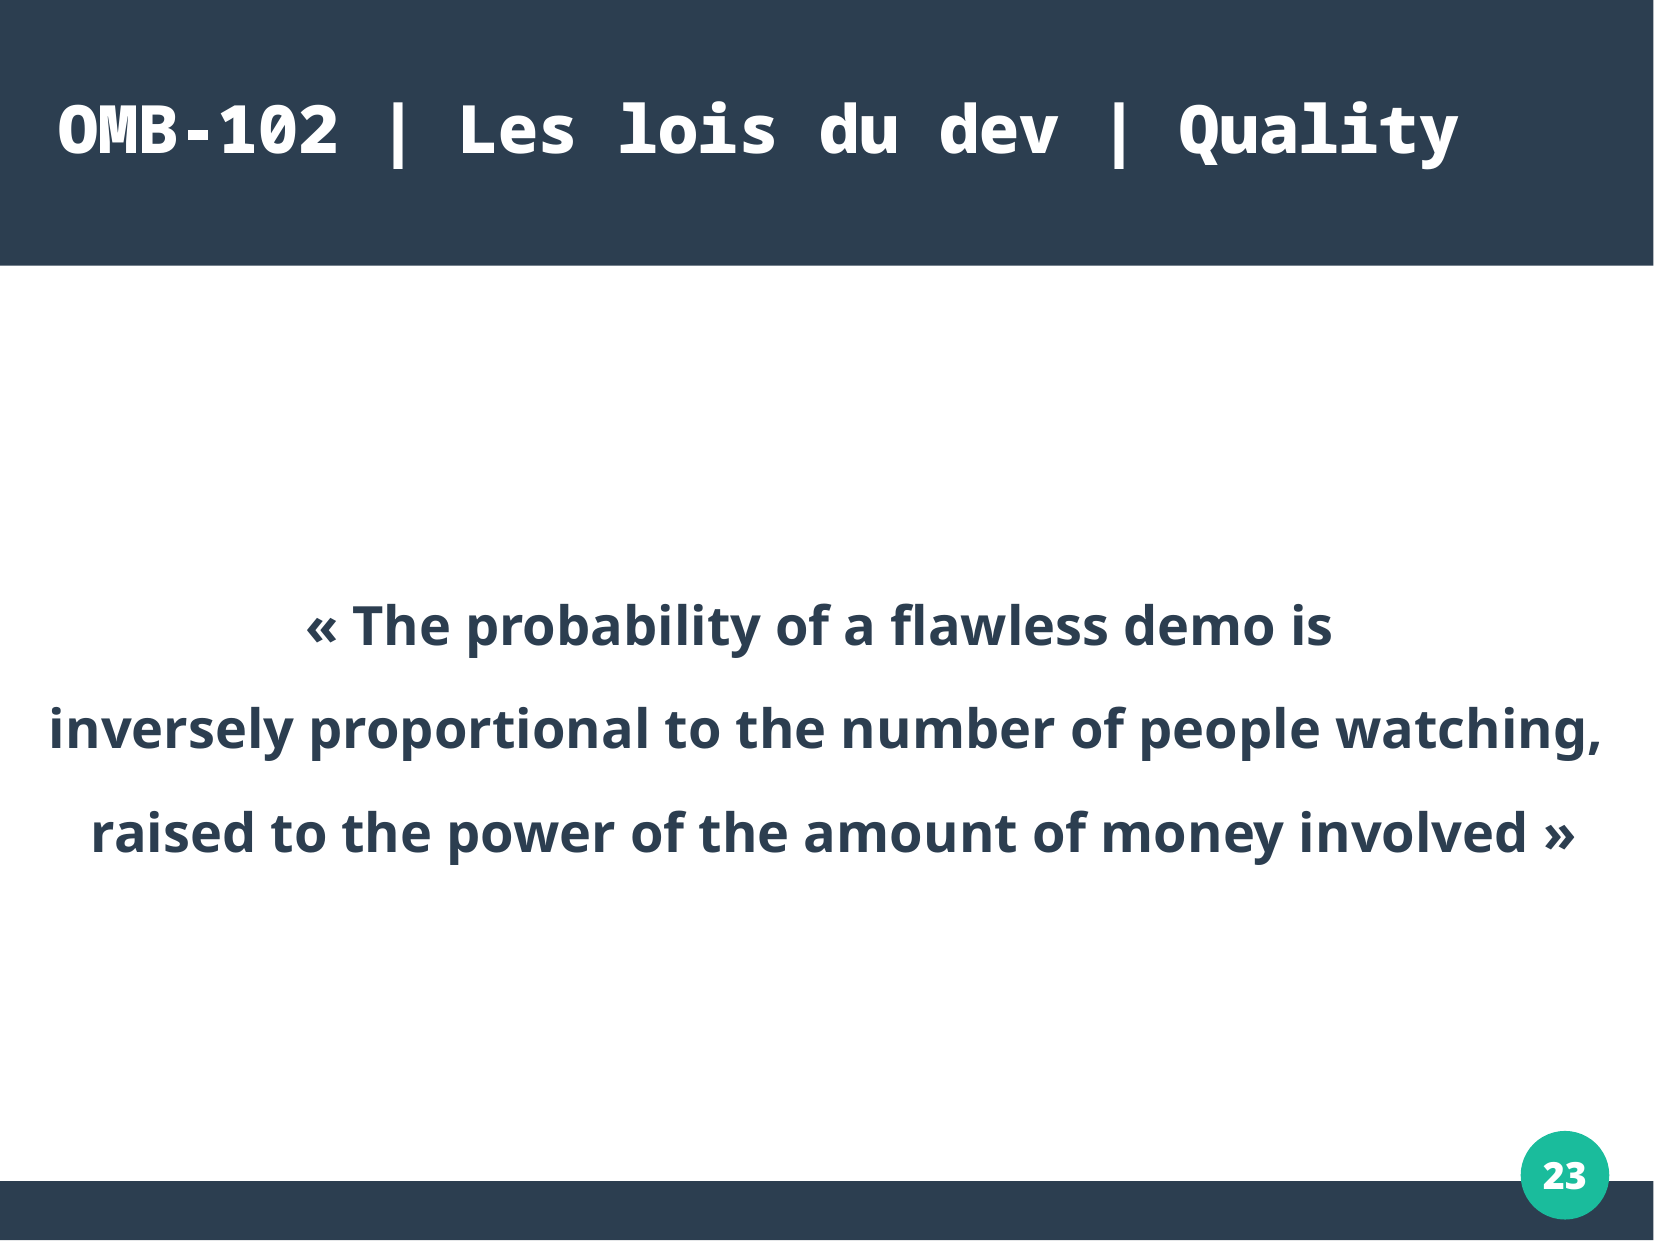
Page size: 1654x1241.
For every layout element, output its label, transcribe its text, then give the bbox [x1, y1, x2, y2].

title OMB-102 | Les lois du dev | Quality [59, 49, 1595, 207]
list « The probability of a flawless demo is inversely proportional to the number of people watching, raised to the power of the amount of money involved » [0, 270, 1654, 1186]
